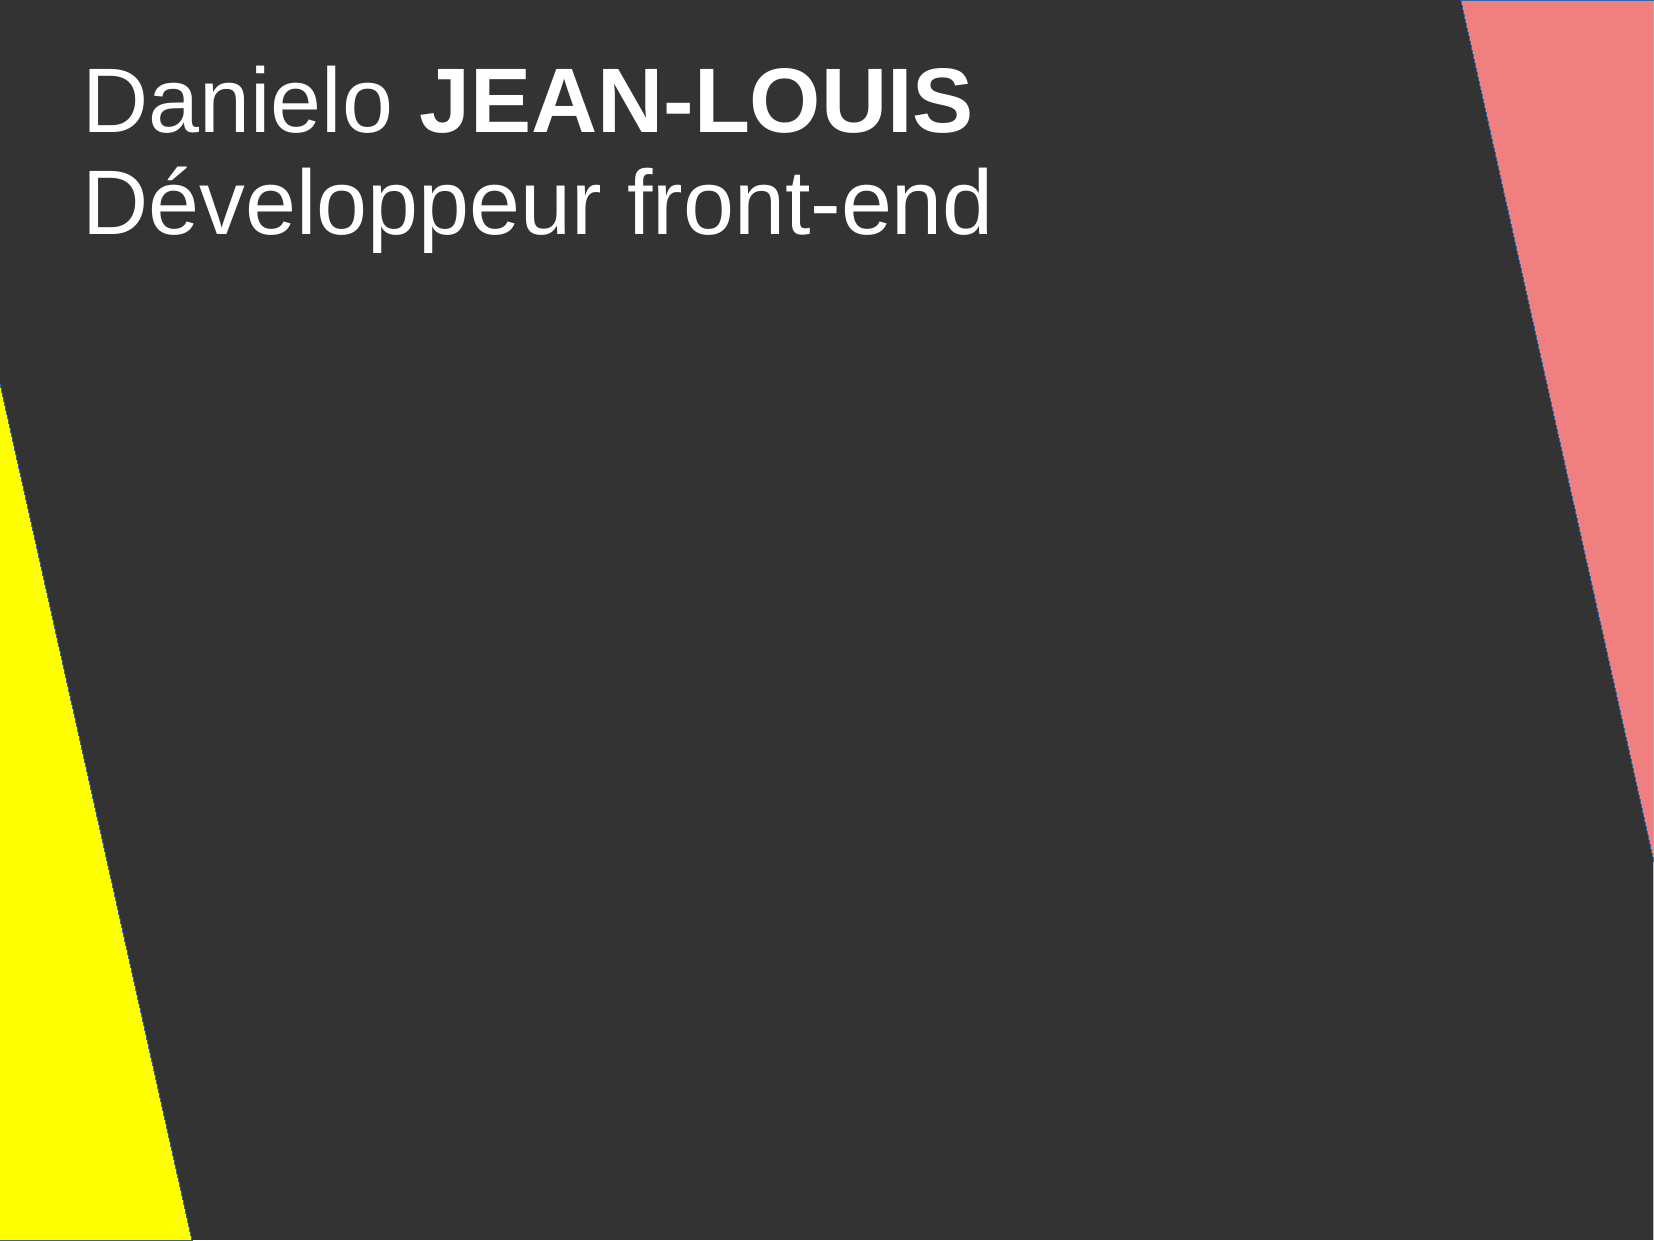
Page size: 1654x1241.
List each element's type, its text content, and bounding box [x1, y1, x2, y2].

text_box [0, 383, 193, 1241]
text_box [1460, 0, 1654, 862]
subtitle Danielo JEAN-LOUIS Développeur front-end [82, 49, 1571, 1010]
